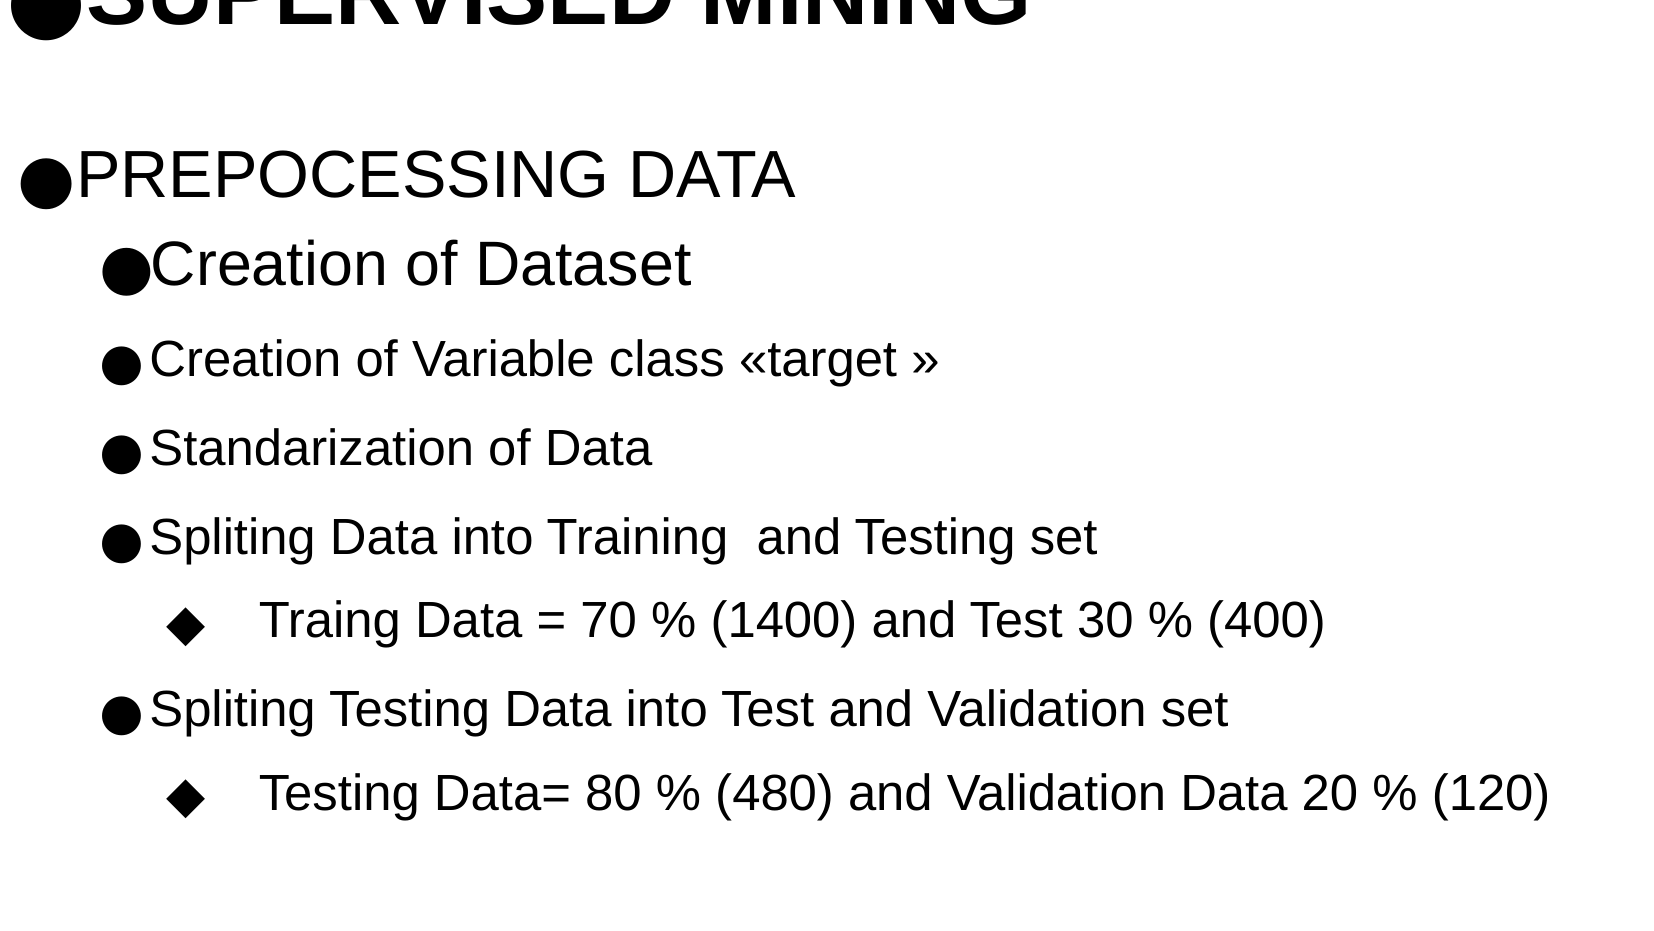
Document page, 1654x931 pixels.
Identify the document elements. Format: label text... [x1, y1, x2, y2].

text_box SUPERVISED MINING [0, 22, 1618, 142]
text_box PREPOCESSING DATA [0, 118, 1040, 225]
text_box [175, 169, 205, 287]
text_box Creation of Dataset Creation of Variable class «target » Standarization of Data Spliting Data into Training and Testing set Traing Data = 70 % (1400) and Test 30 % (400) Spliting Testing Data into Test and Validation set Testing Data= 80 % (480) and Validation Data 20 % (120) [82, 222, 1571, 839]
